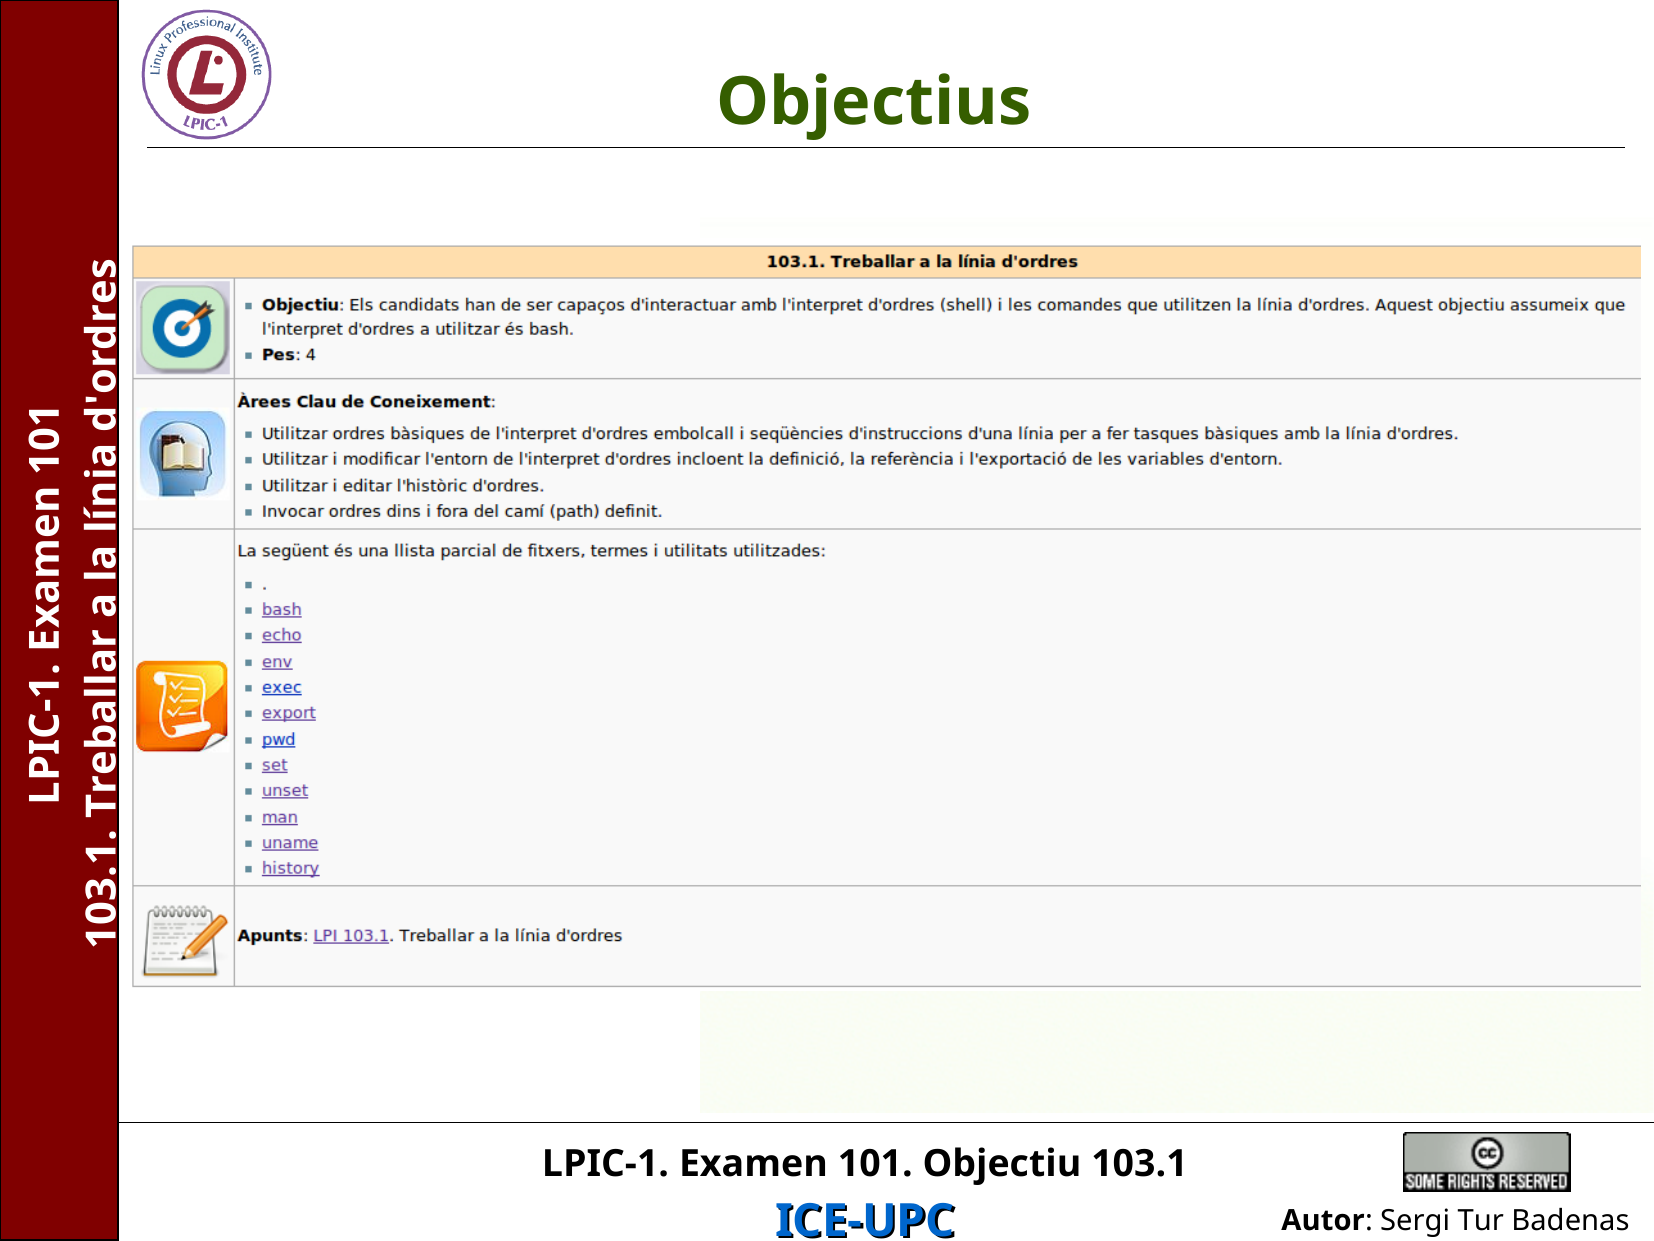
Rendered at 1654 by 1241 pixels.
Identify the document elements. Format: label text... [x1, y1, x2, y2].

picture [1403, 1132, 1571, 1192]
picture [126, 217, 1654, 1113]
picture [135, 5, 277, 56]
title Objectius [129, 56, 1619, 141]
